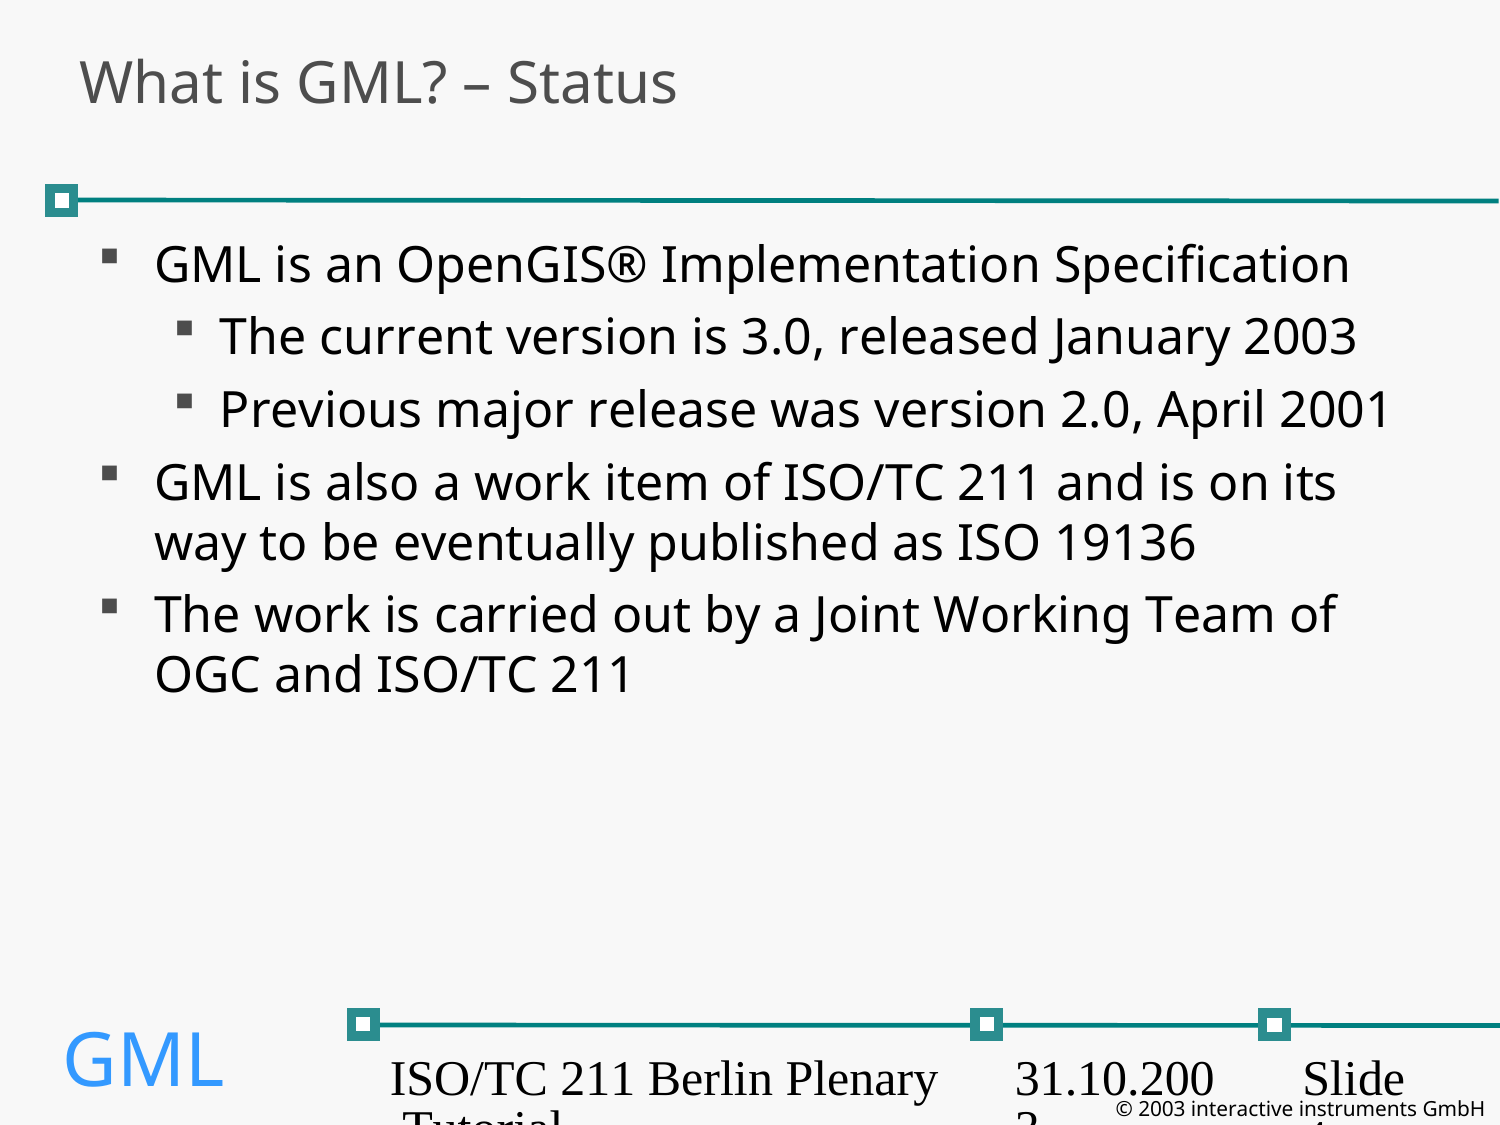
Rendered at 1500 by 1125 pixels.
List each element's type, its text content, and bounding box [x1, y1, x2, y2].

list GML is an OpenGIS® Implementation Specification The current version is 3.0, released January 2003 Previous major release was version 2.0, April 2001 GML is also a work item of ISO/TC 211 and is on its way to be eventually published as ISO 19136 The work is carried out by a Joint Working Team of OGC and ISO/TC 211 [83, 224, 1425, 1002]
title What is GML? – Status [64, 37, 1427, 188]
